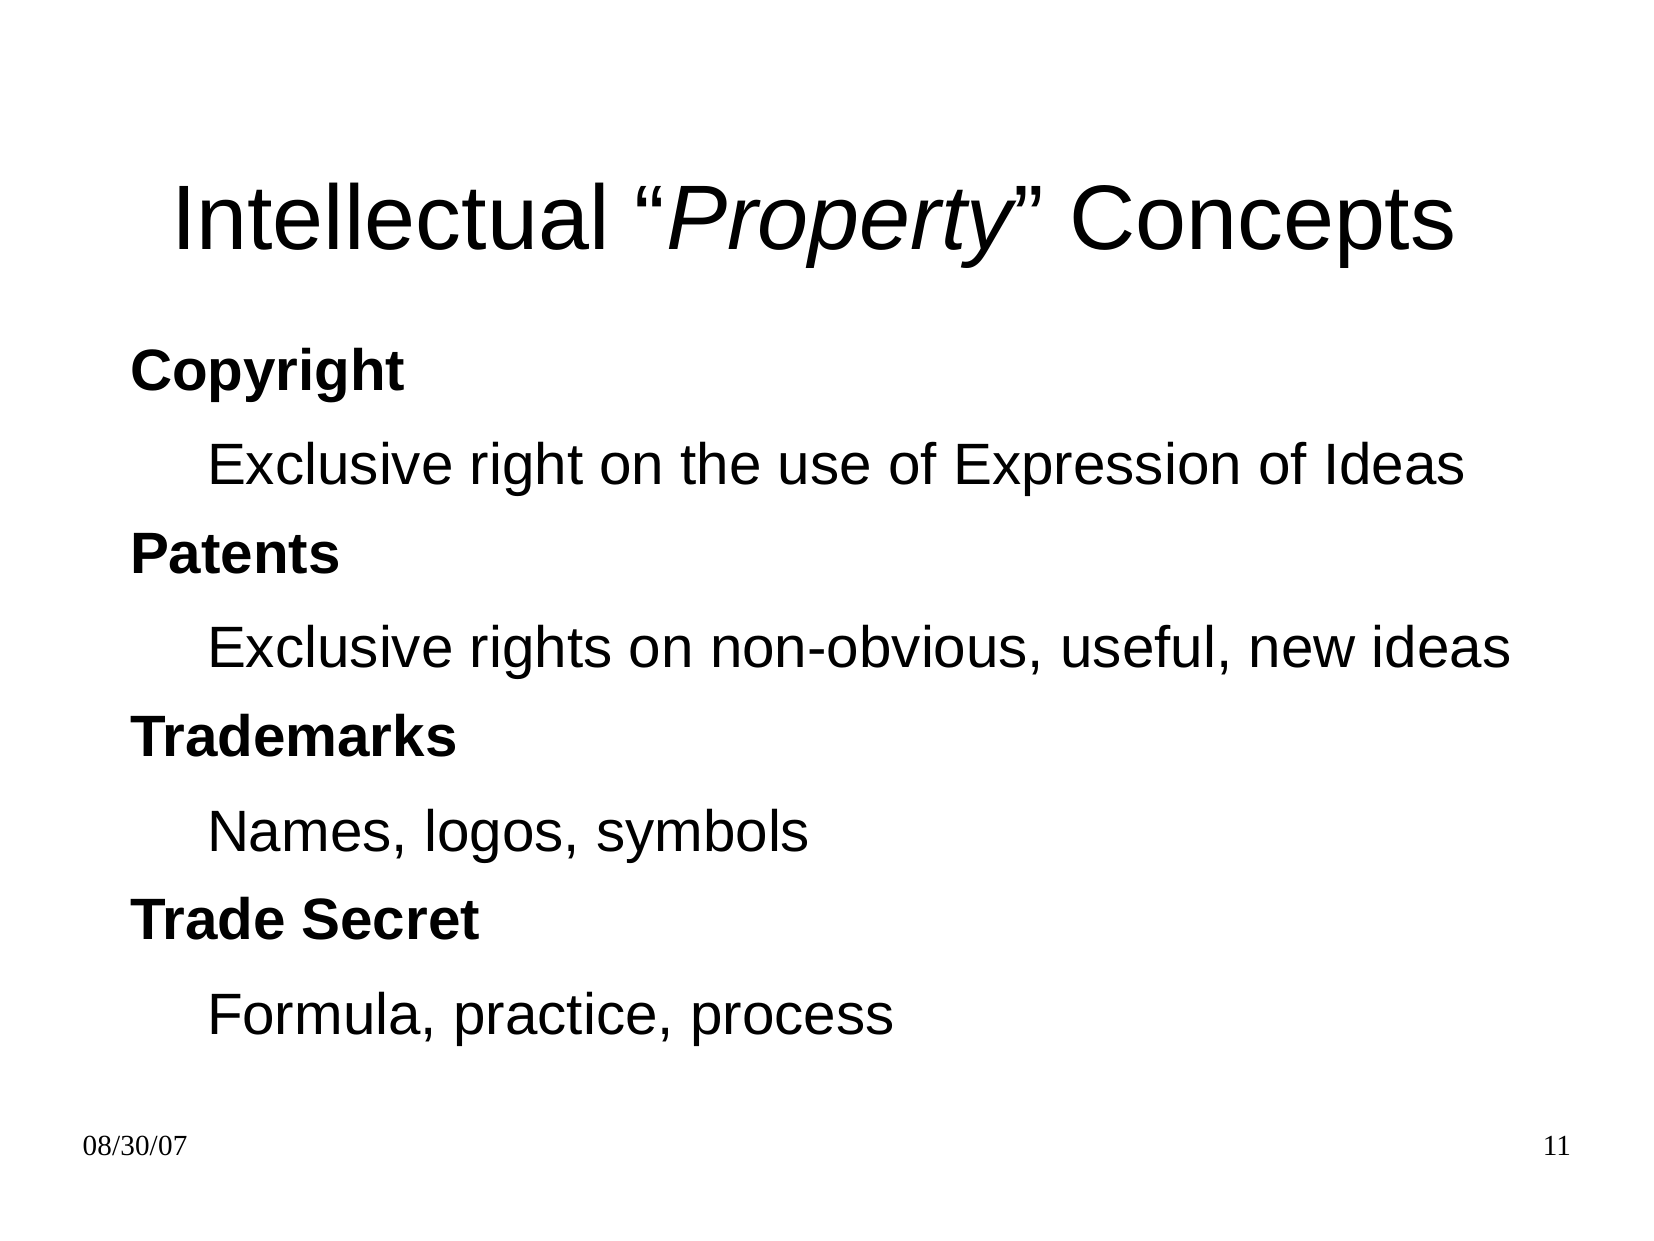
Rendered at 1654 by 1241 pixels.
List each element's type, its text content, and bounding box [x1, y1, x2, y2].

list Copyright Exclusive right on the use of Expression of Ideas Patents Exclusive rights on non-obvious, useful, new ideas Trademarks Names, logos, symbols Trade Secret Formula, practice, process [112, 337, 1576, 1126]
title Intellectual “Property” Concepts [82, 114, 1571, 322]
